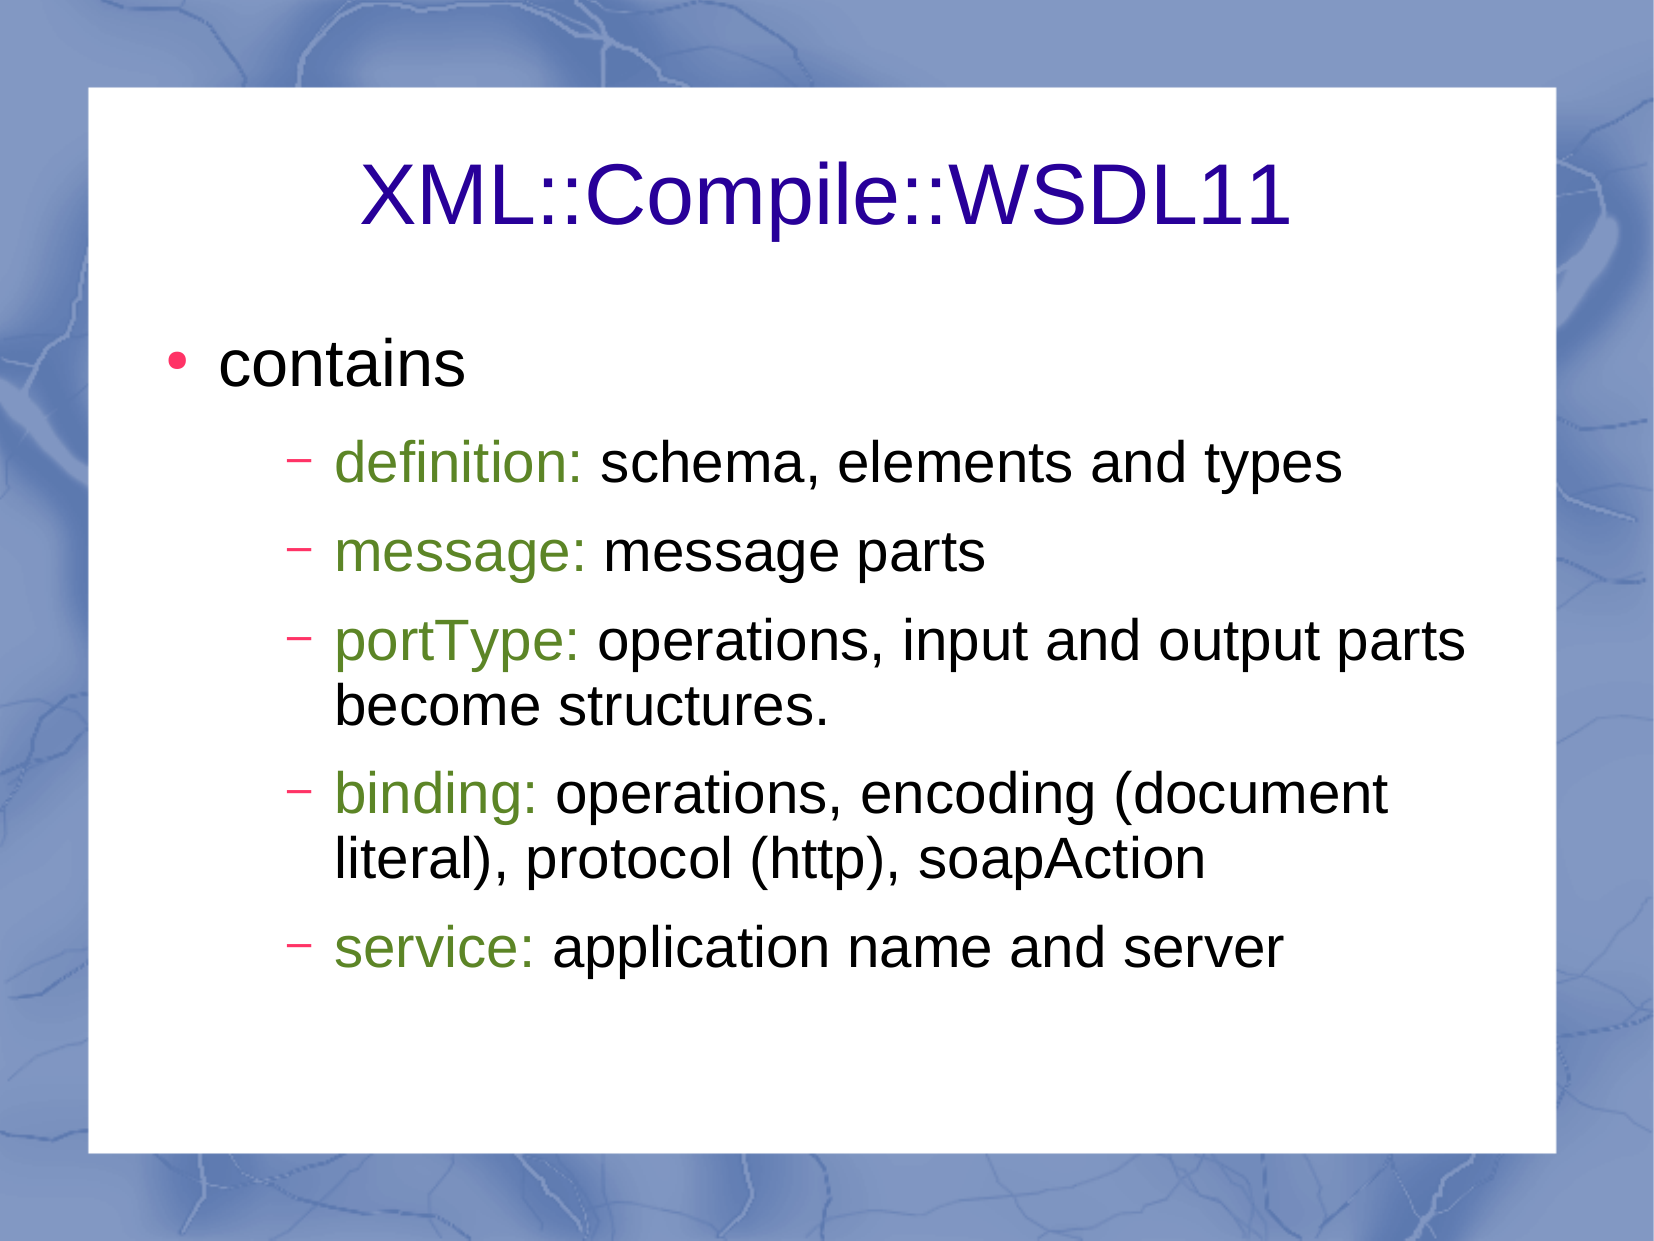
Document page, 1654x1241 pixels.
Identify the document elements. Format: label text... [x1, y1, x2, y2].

list contains definition: schema, elements and types message: message parts portType: operations, input and output parts become structures. binding: operations, encoding (document literal), protocol (http), soapAction service: application name and server [147, 325, 1506, 1145]
title XML::Compile::WSDL11 [118, 90, 1536, 298]
picture [0, 0, 1654, 1241]
